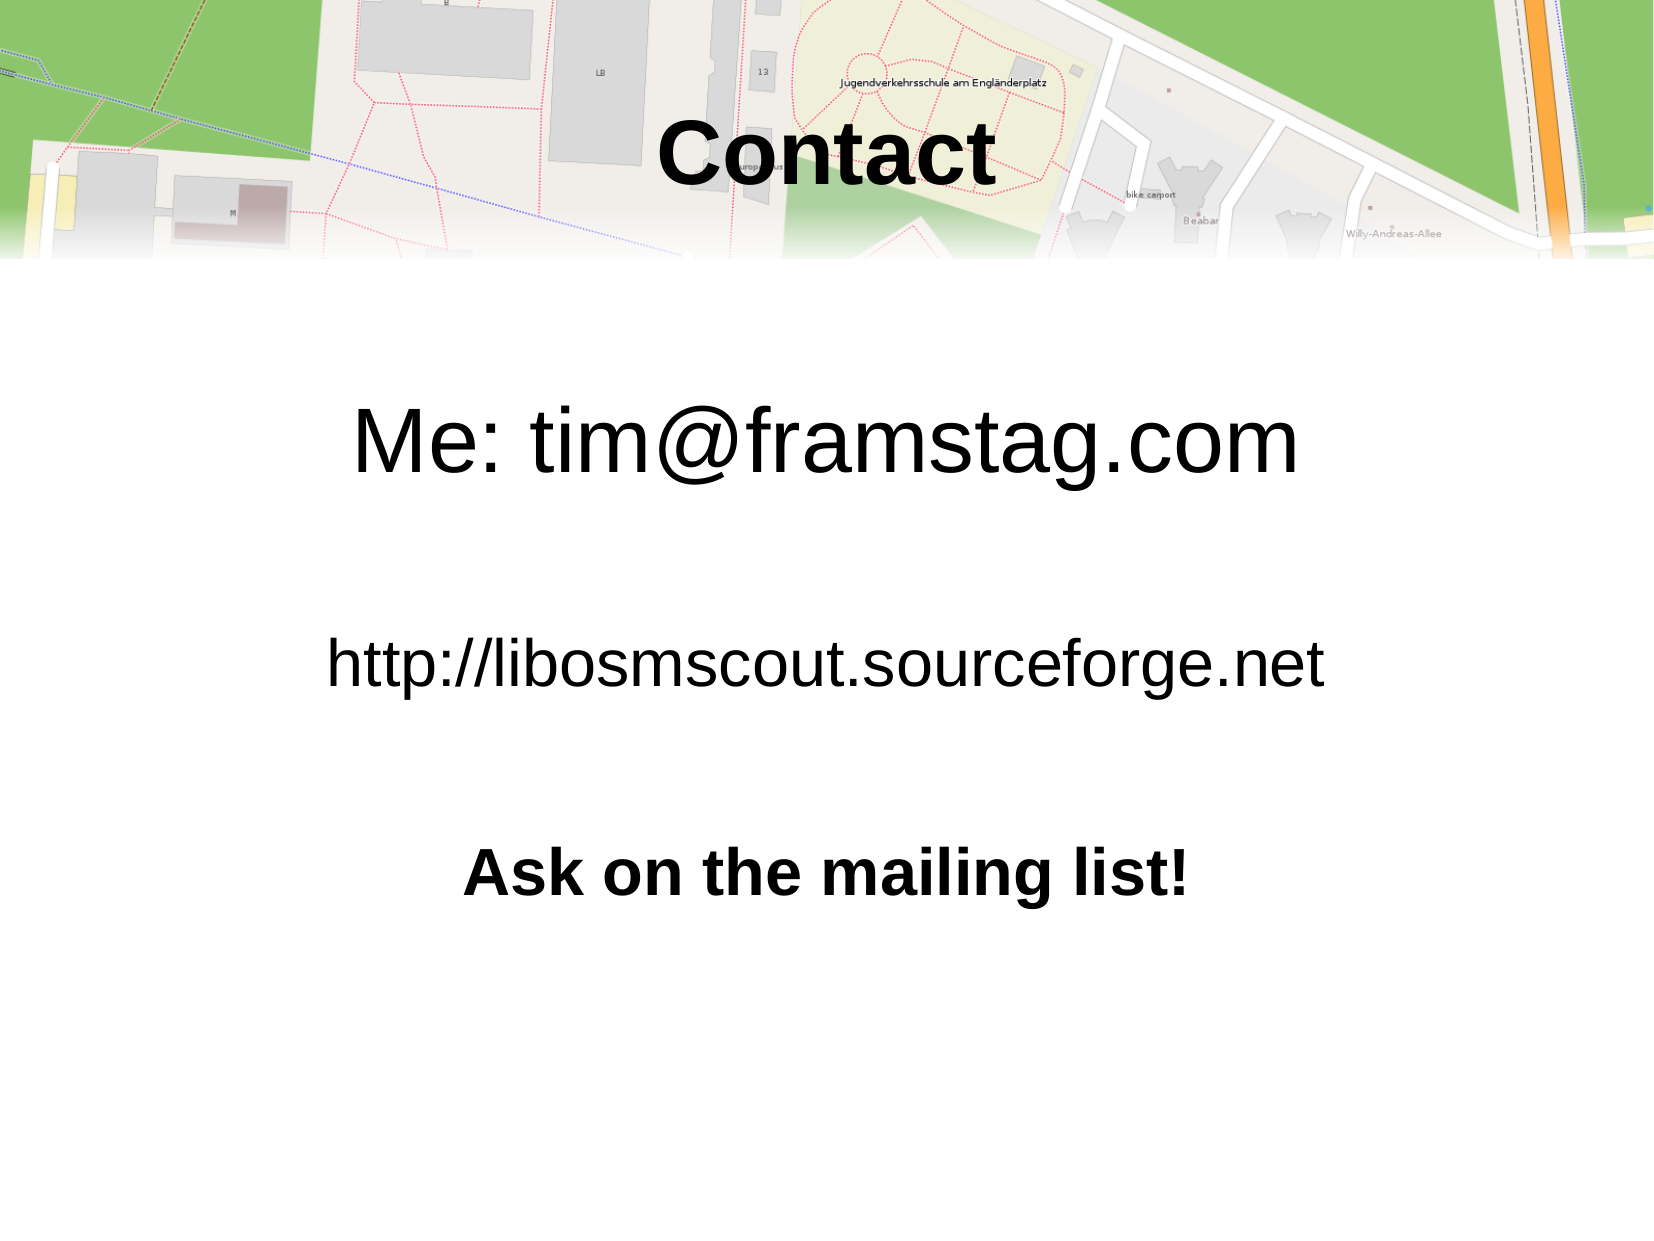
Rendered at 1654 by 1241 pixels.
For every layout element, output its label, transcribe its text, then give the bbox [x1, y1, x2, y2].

list Me: tim@framstag.com http://libosmscout.sourceforge.net Ask on the mailing list! [82, 290, 1571, 1010]
picture [0, 0, 1654, 211]
title Contact [82, 49, 1571, 257]
